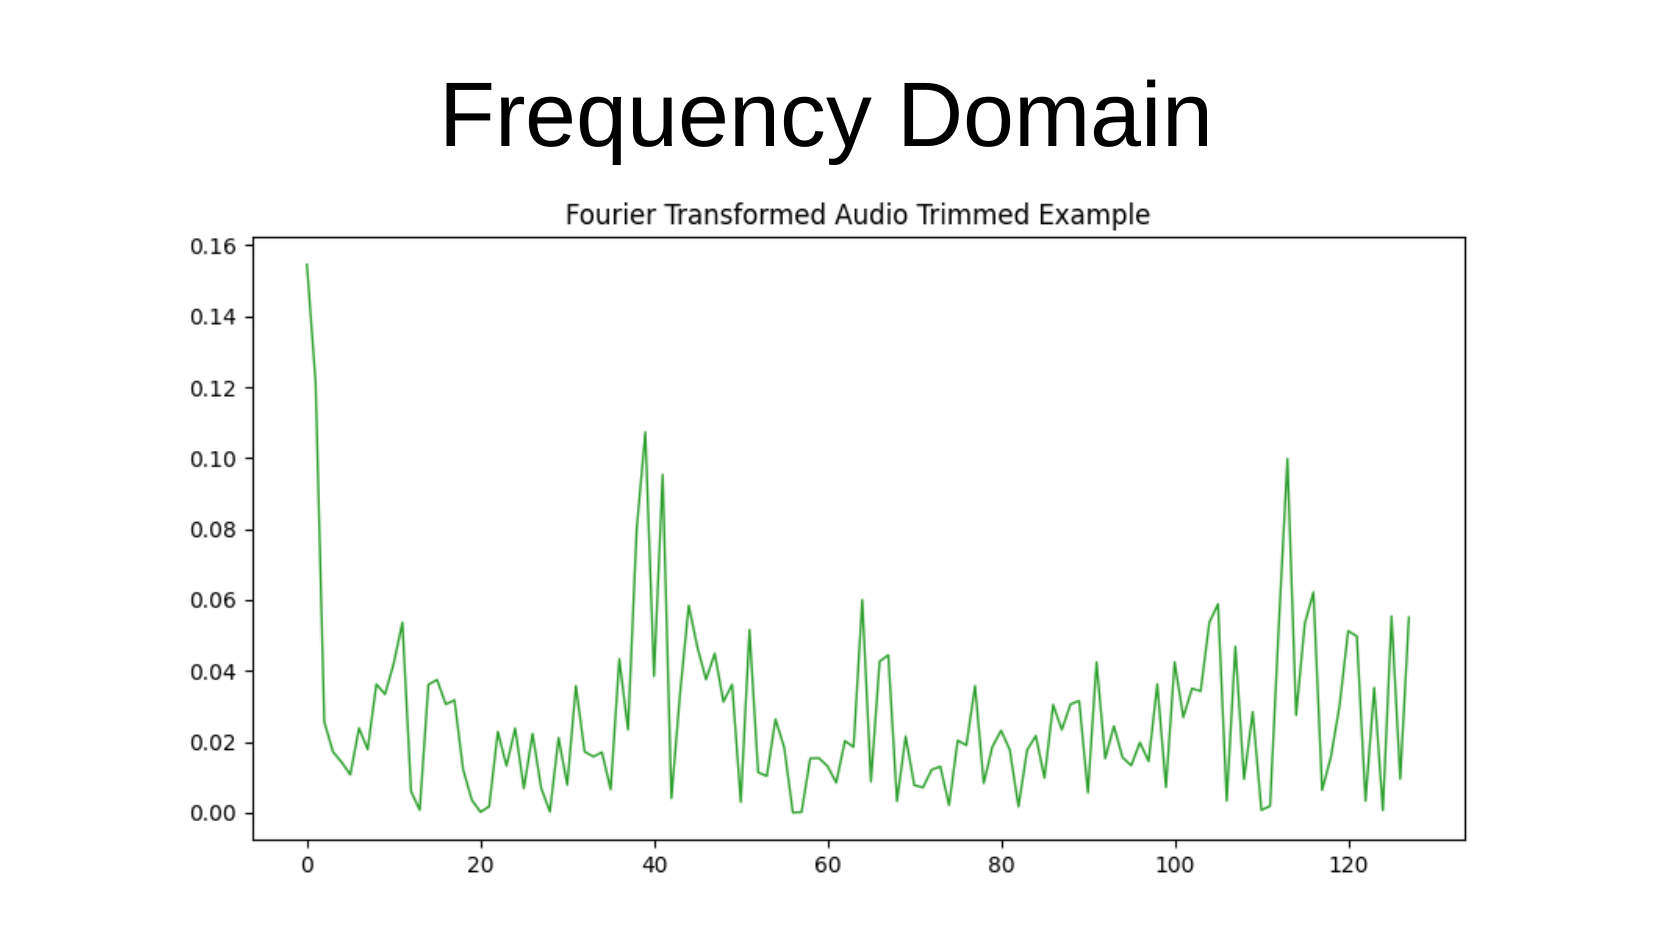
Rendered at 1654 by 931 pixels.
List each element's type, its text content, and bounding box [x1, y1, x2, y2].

picture [173, 187, 1479, 893]
title Frequency Domain [82, 37, 1571, 193]
